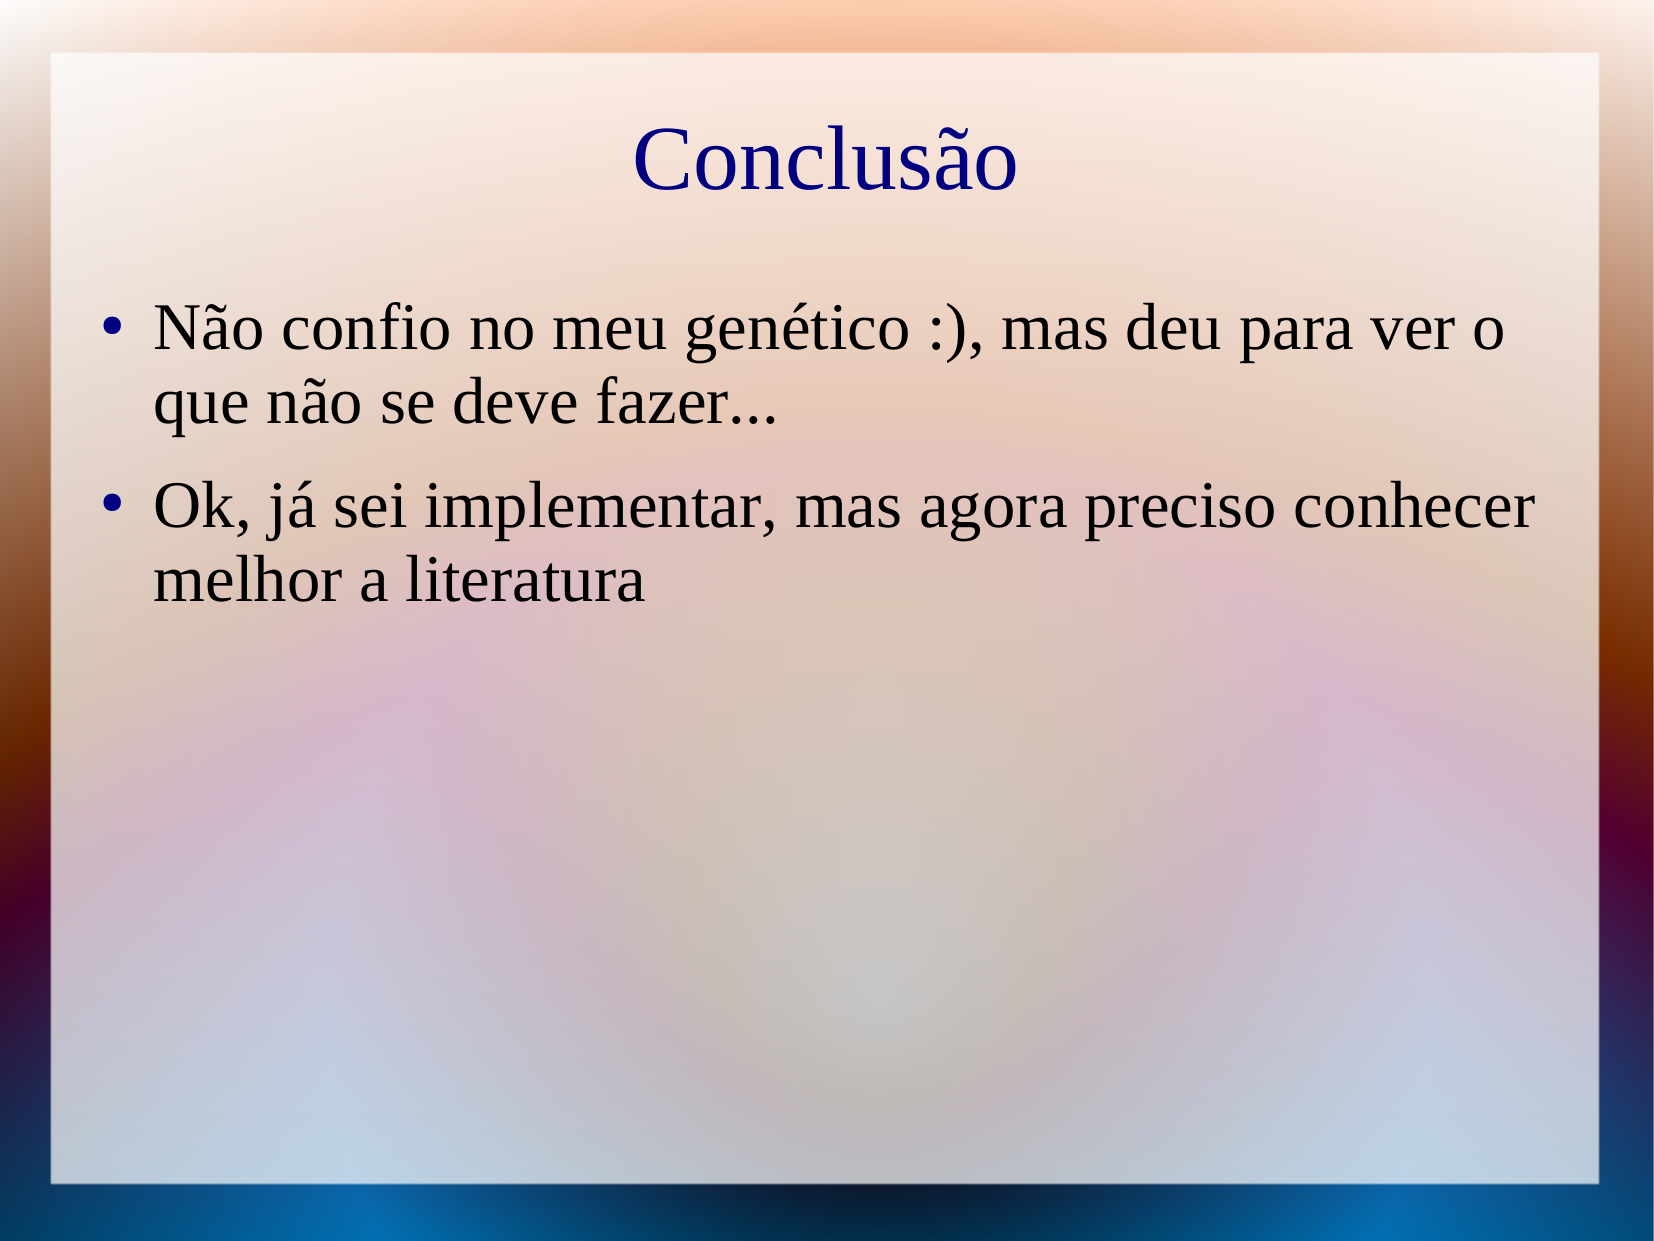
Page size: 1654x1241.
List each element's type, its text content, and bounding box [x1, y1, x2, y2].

picture [0, 0, 1654, 1241]
list Não confio no meu genético :), mas deu para ver o que não se deve fazer... Ok, já sei implementar, mas agora preciso conhecer melhor a literatura [82, 290, 1571, 1109]
title Conclusão [82, 55, 1571, 263]
